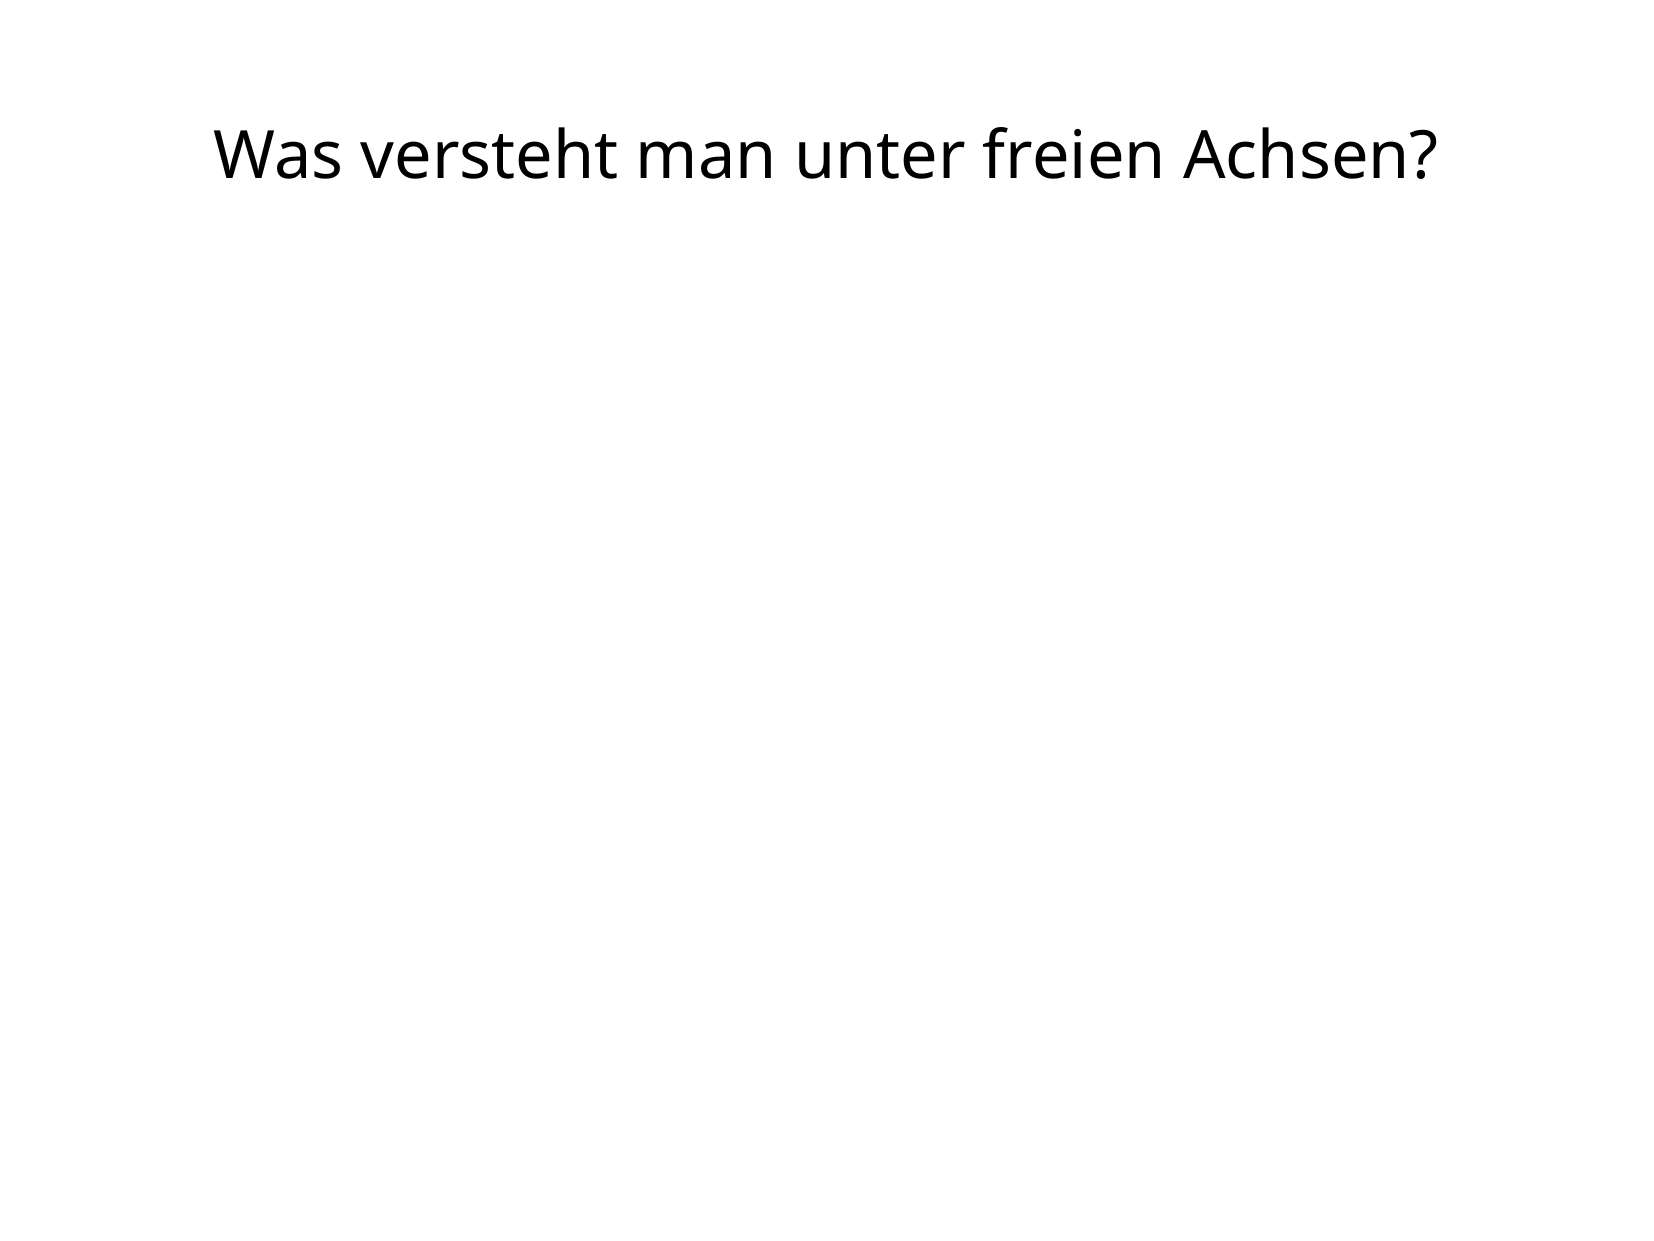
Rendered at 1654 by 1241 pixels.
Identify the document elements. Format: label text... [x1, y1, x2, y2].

title Was versteht man unter freien Achsen? [82, 49, 1571, 257]
